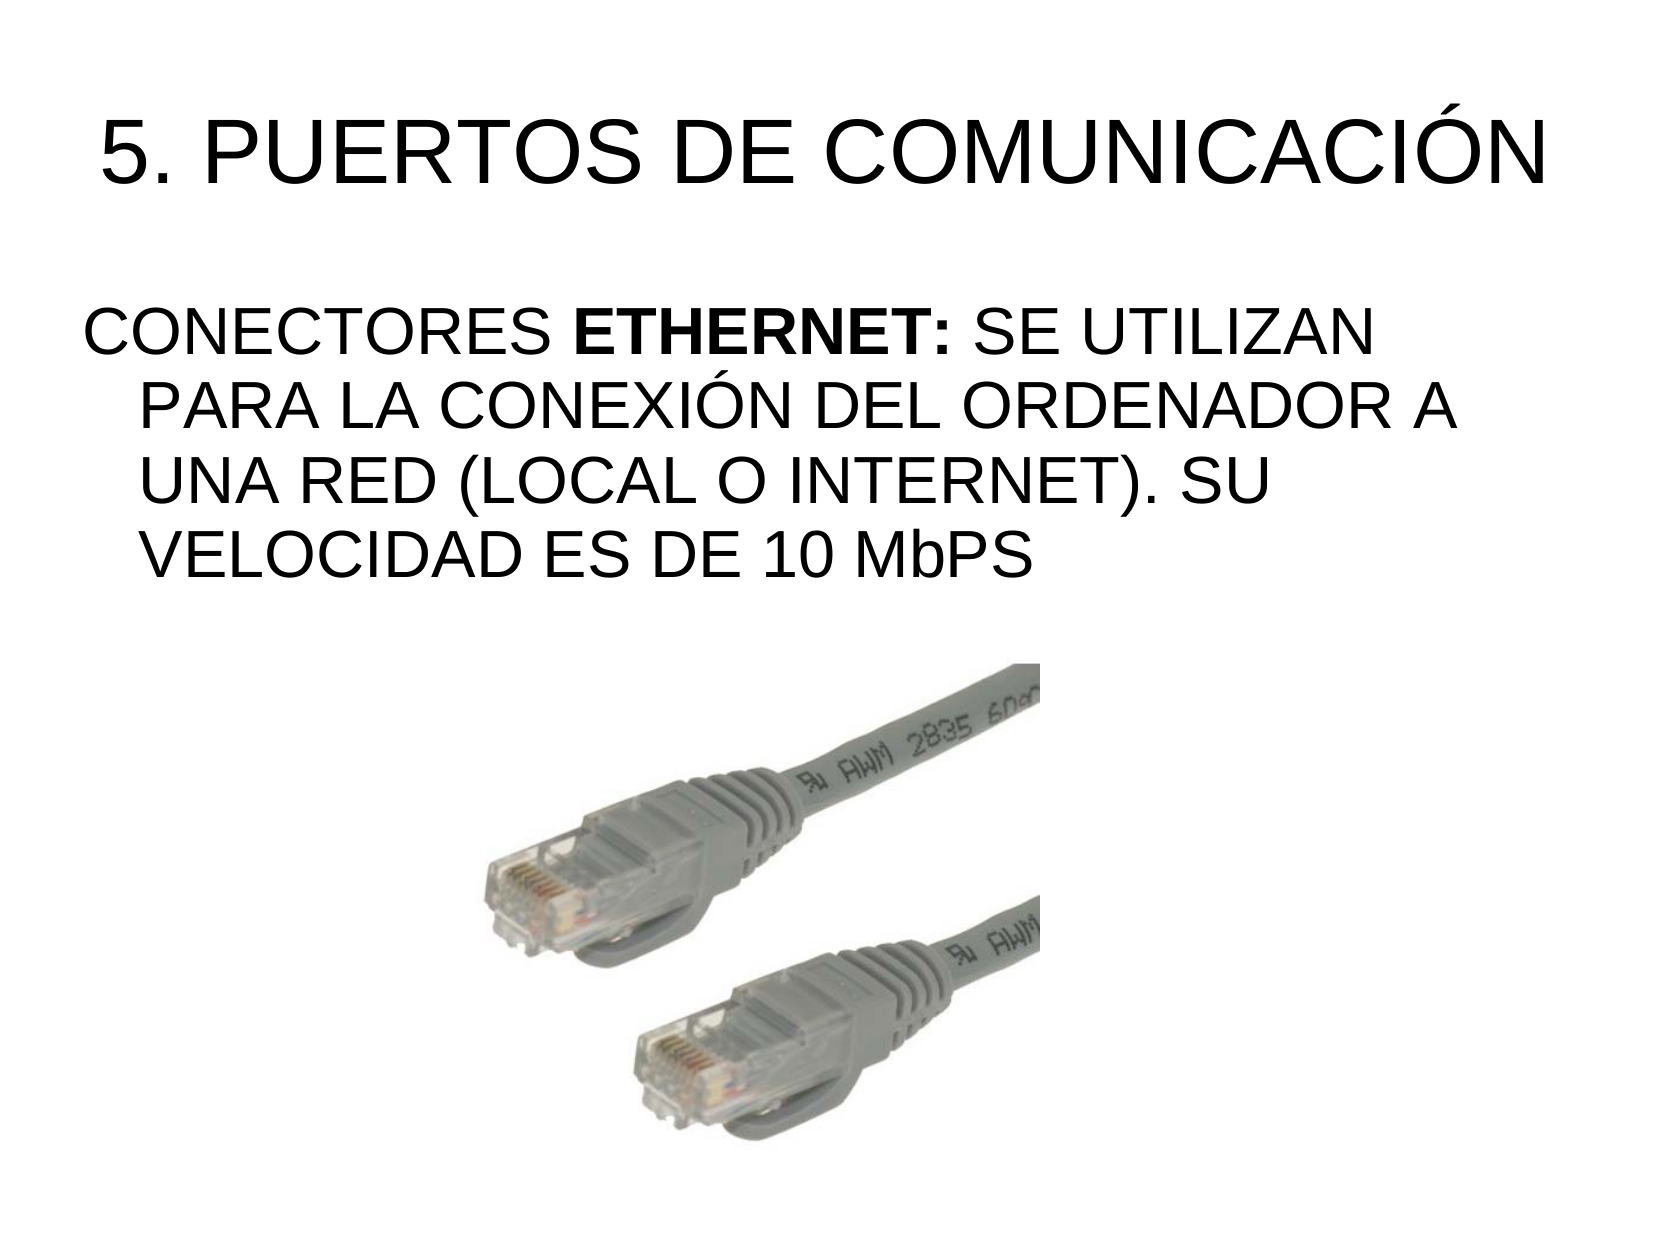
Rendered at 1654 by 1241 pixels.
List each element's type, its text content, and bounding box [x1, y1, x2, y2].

picture [448, 620, 1040, 1211]
list CONECTORES ETHERNET: SE UTILIZAN PARA LA CONEXIÓN DEL ORDENADOR A UNA RED (LOCAL O INTERNET). SU VELOCIDAD ES DE 10 MbPS [82, 290, 1571, 1109]
title 5. PUERTOS DE COMUNICACIÓN [82, 49, 1571, 257]
